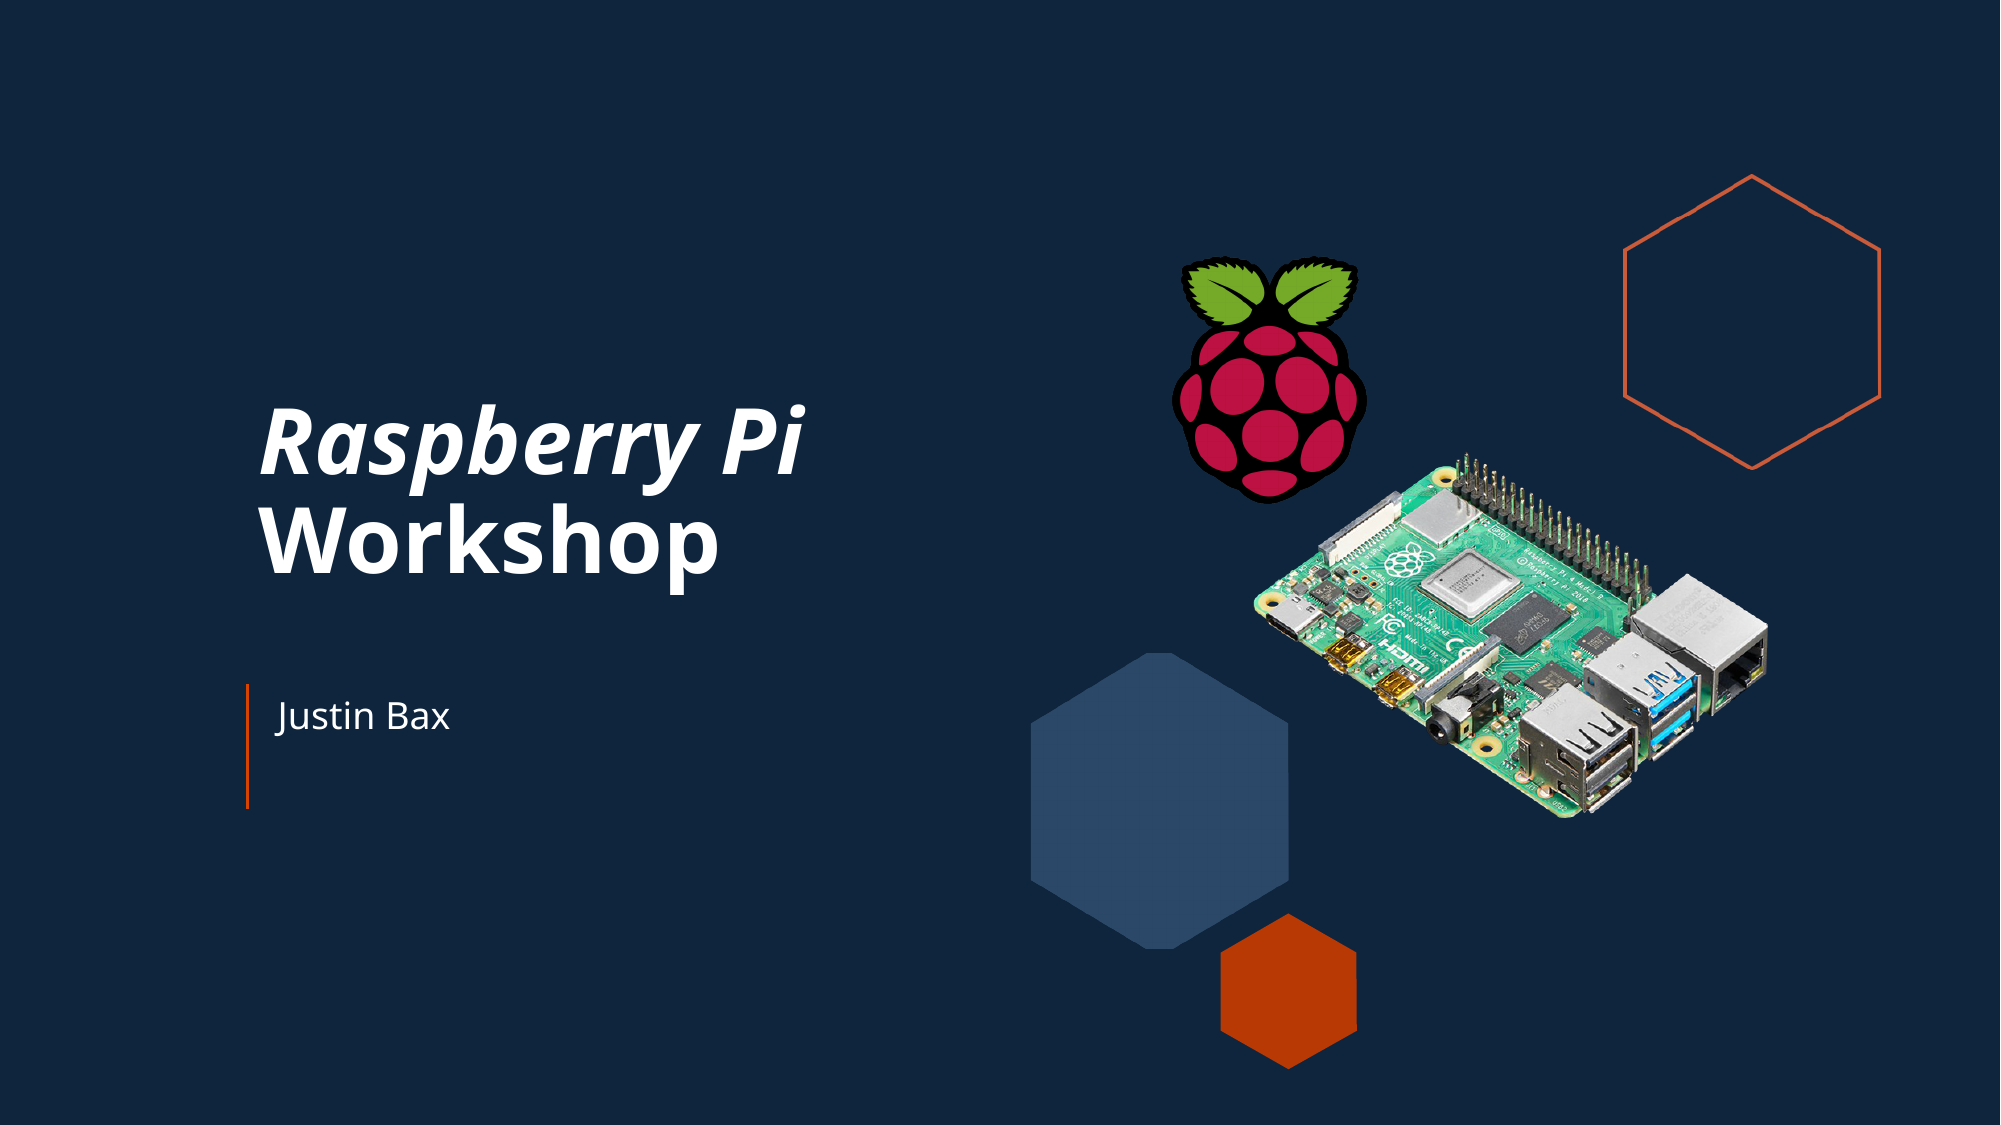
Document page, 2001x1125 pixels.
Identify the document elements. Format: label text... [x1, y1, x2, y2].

list Justin Bax [262, 684, 521, 810]
picture [1030, 174, 1882, 949]
title Raspberry Pi Workshop [243, 325, 1107, 664]
